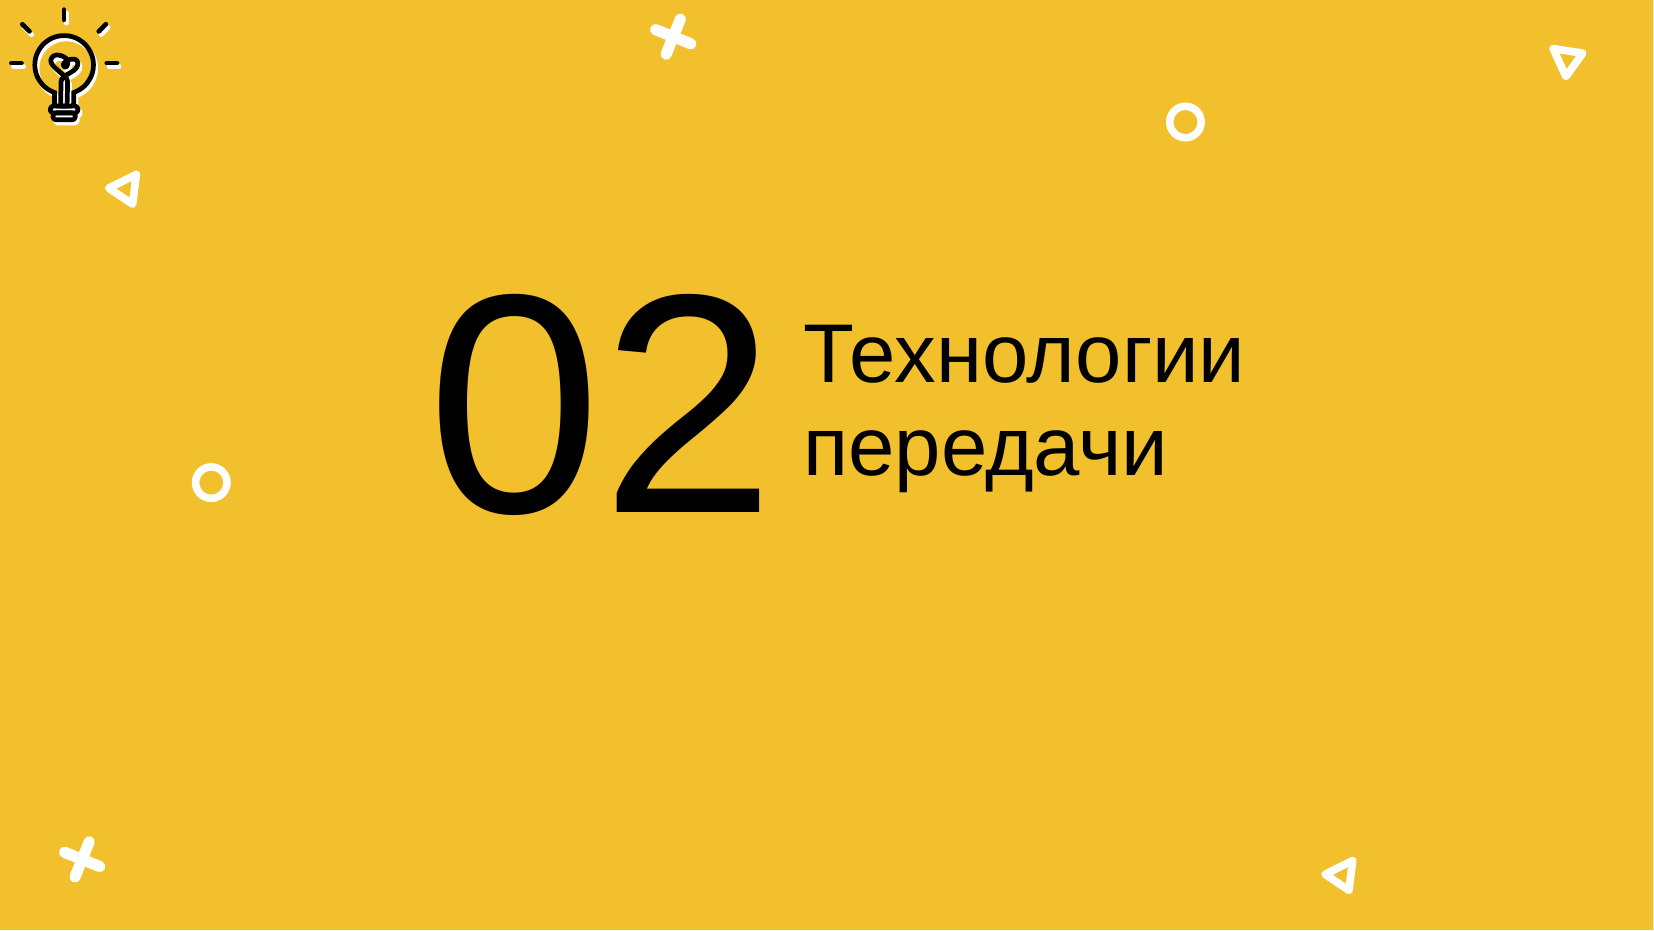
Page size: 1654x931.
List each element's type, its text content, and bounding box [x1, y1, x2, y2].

text_box 02 [412, 221, 826, 931]
text_box Технологии передачи [788, 300, 1426, 524]
